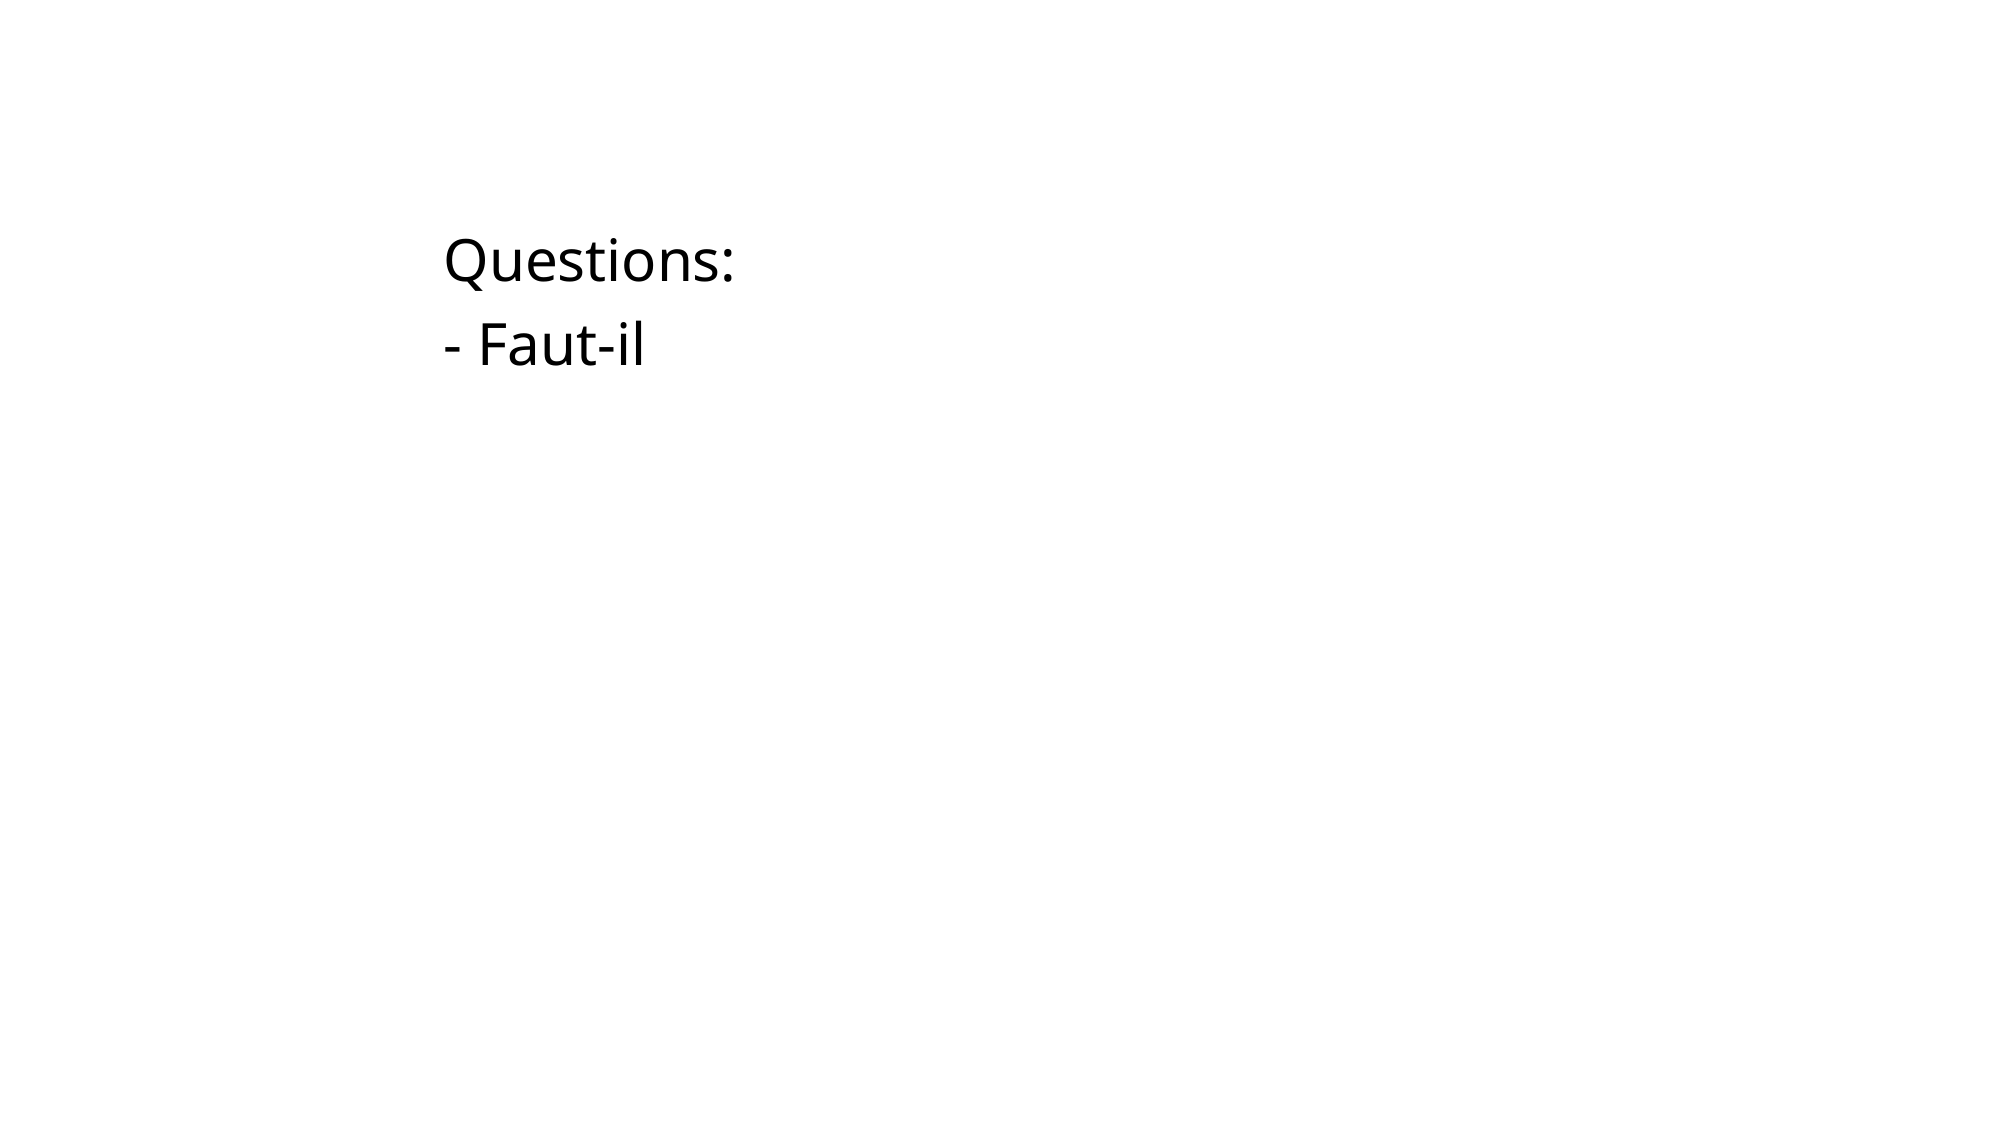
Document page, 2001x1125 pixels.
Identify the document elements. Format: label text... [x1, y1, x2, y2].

list Questions: - Faut-il [428, 223, 1572, 902]
